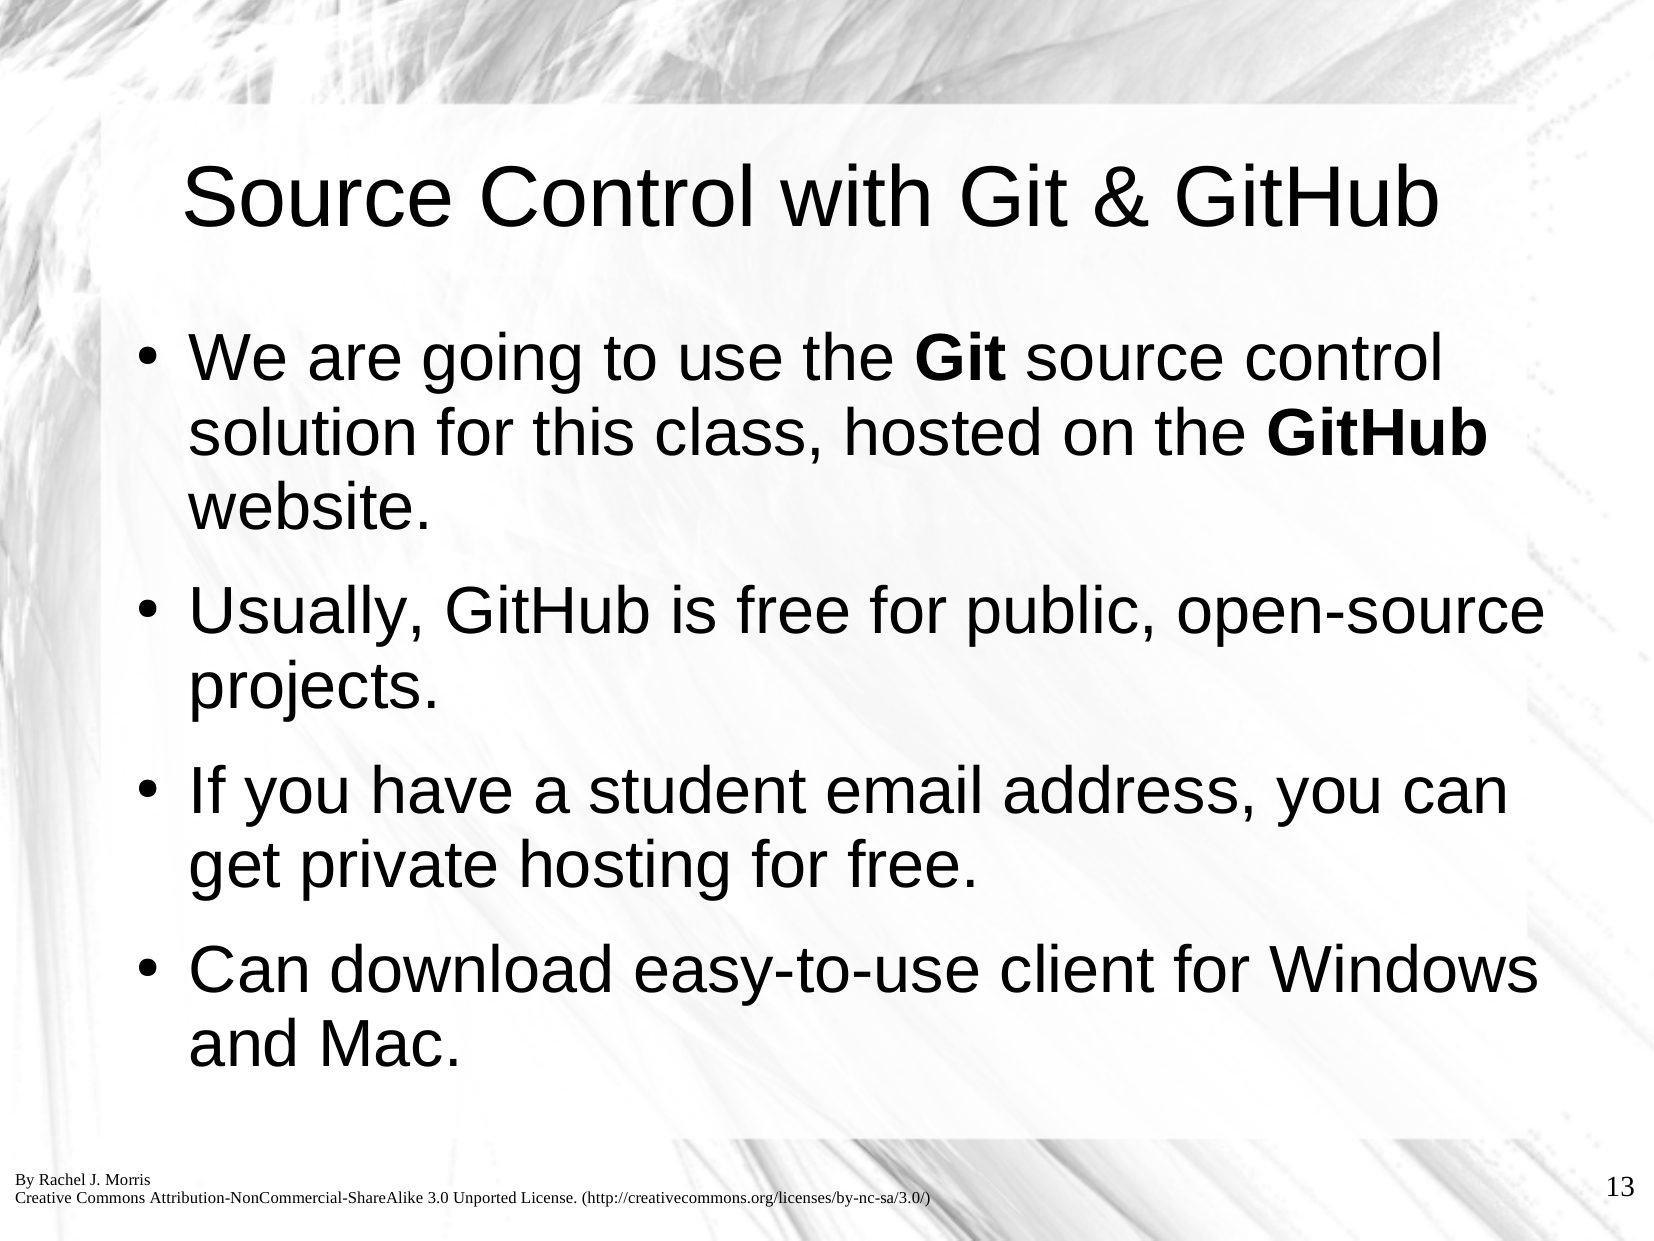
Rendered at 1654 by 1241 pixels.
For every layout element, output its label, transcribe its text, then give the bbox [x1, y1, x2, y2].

picture [0, 0, 1654, 1241]
list We are going to use the Git source control solution for this class, hosted on the GitHub website. Usually, GitHub is free for public, open-source projects. If you have a student email address, you can get private hosting for free. Can download easy-to-use client for Windows and Mac. [118, 319, 1571, 1082]
title Source Control with Git & GitHub [118, 112, 1506, 281]
